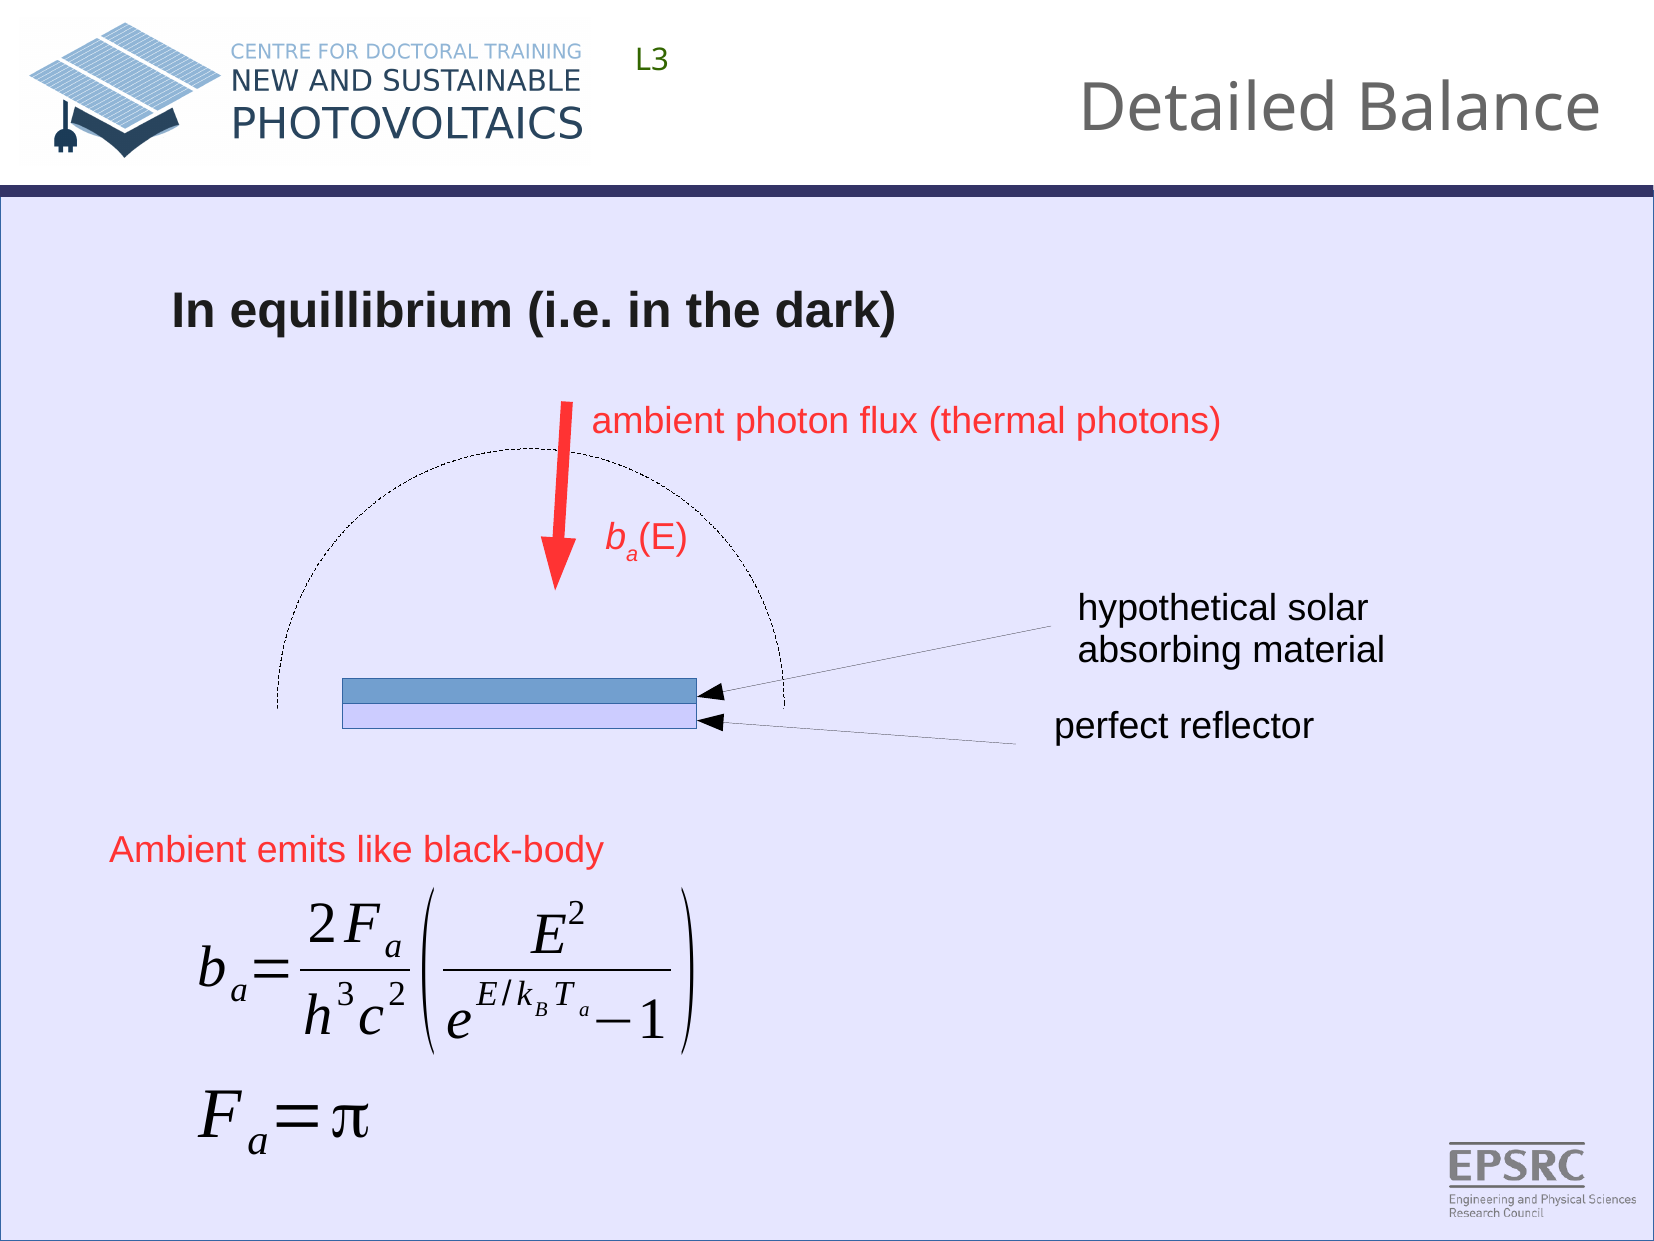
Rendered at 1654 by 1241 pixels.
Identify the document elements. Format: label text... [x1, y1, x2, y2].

picture [1449, 1142, 1636, 1217]
text_box In equillibrium (i.e. in the dark) [153, 271, 1193, 349]
text_box Detailed Balance [767, 52, 1619, 142]
text_box Ambient emits like black-body [94, 820, 1241, 878]
text_box hypothetical solar absorbing material [1062, 578, 1524, 678]
chart [176, 1074, 390, 1166]
text_box [0, 197, 1654, 1241]
text_box ba(E) [590, 507, 773, 574]
chart [182, 884, 711, 1059]
text_box perfect reflector [1039, 696, 1501, 754]
text_box ambient photon flux (thermal photons) [576, 392, 1237, 449]
text_box L3 [620, 29, 880, 80]
picture [19, 17, 591, 166]
